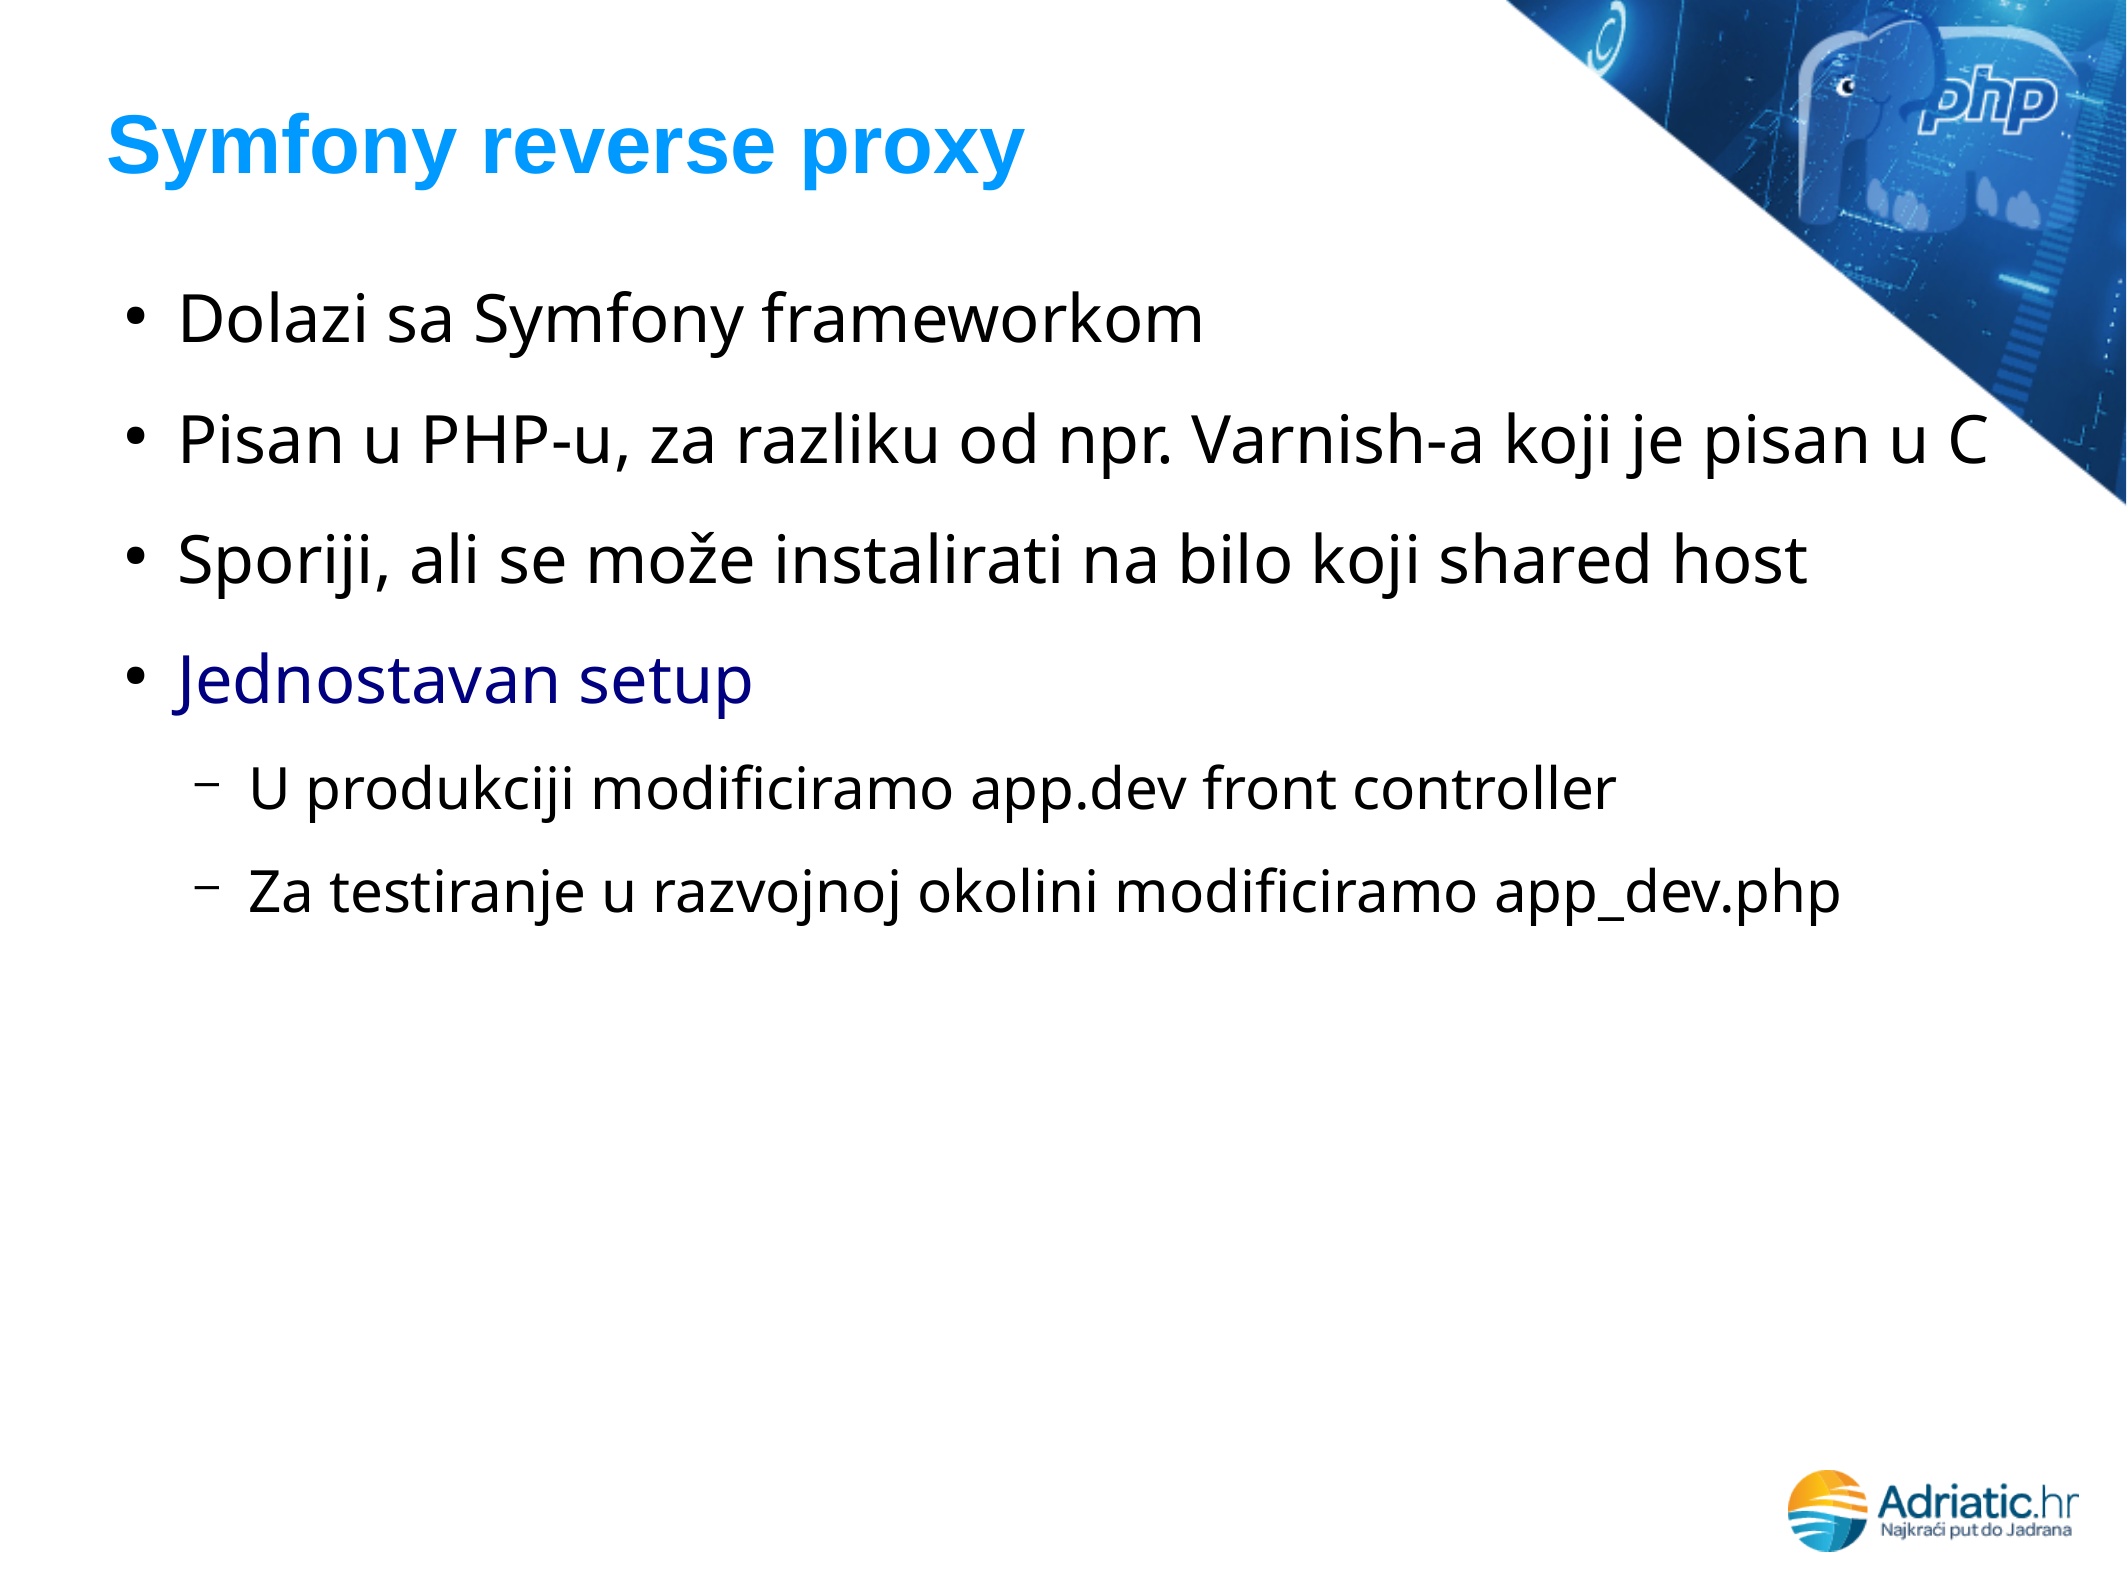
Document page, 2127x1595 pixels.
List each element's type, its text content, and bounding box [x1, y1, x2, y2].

picture [1505, 0, 2127, 625]
list Dolazi sa Symfony frameworkom Pisan u PHP-u, za razliku od npr. Varnish-a koji je pisan u C Sporiji, ali se može instalirati na bilo koji shared host Jednostavan setup U produkciji modificiramo app.dev front controller Za testiranje u razvojnoj okolini modificiramo app_dev.php [106, 271, 2020, 1453]
title Symfony reverse proxy [106, 70, 1630, 219]
picture [1788, 1470, 2079, 1552]
